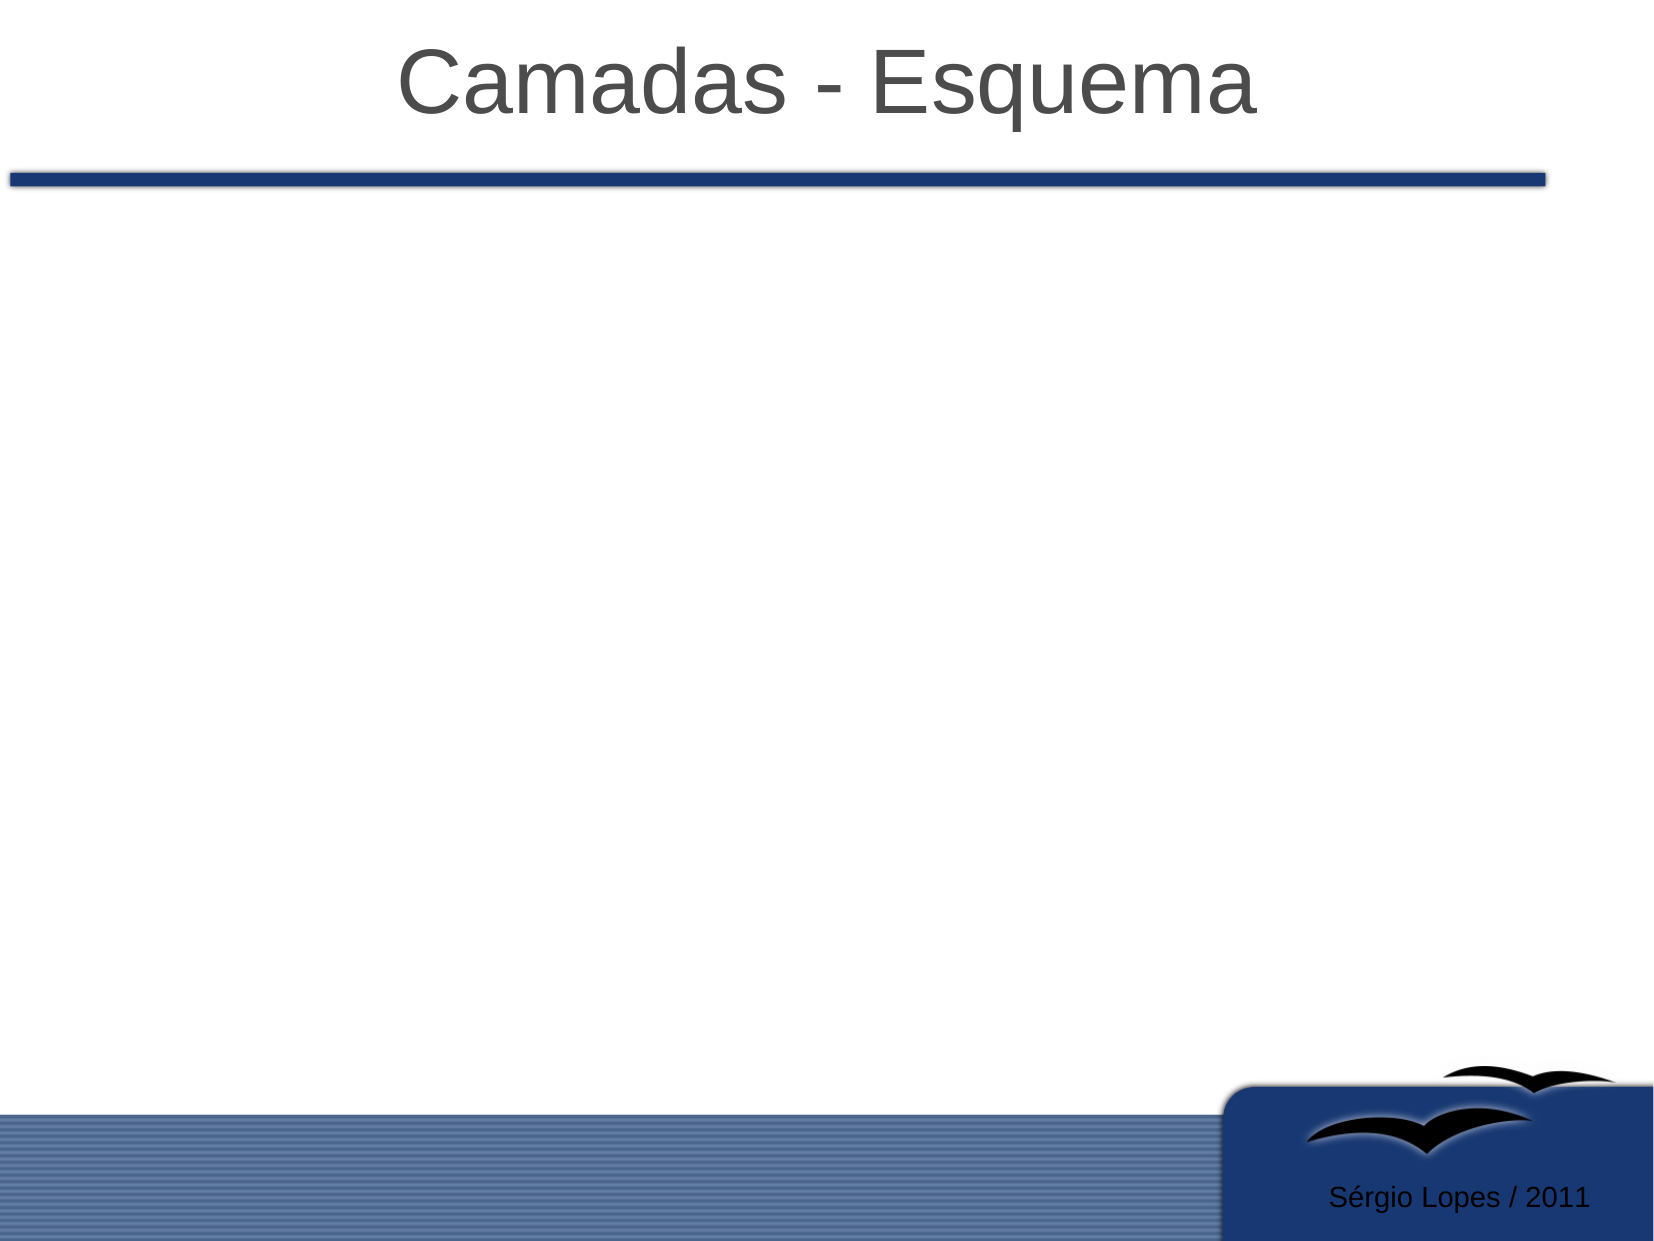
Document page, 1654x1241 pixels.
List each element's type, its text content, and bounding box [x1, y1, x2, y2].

title Camadas - Esquema [121, 0, 1534, 164]
text_box Sérgio Lopes / 2011 [1328, 1181, 1588, 1214]
picture [0, 0, 1654, 1241]
